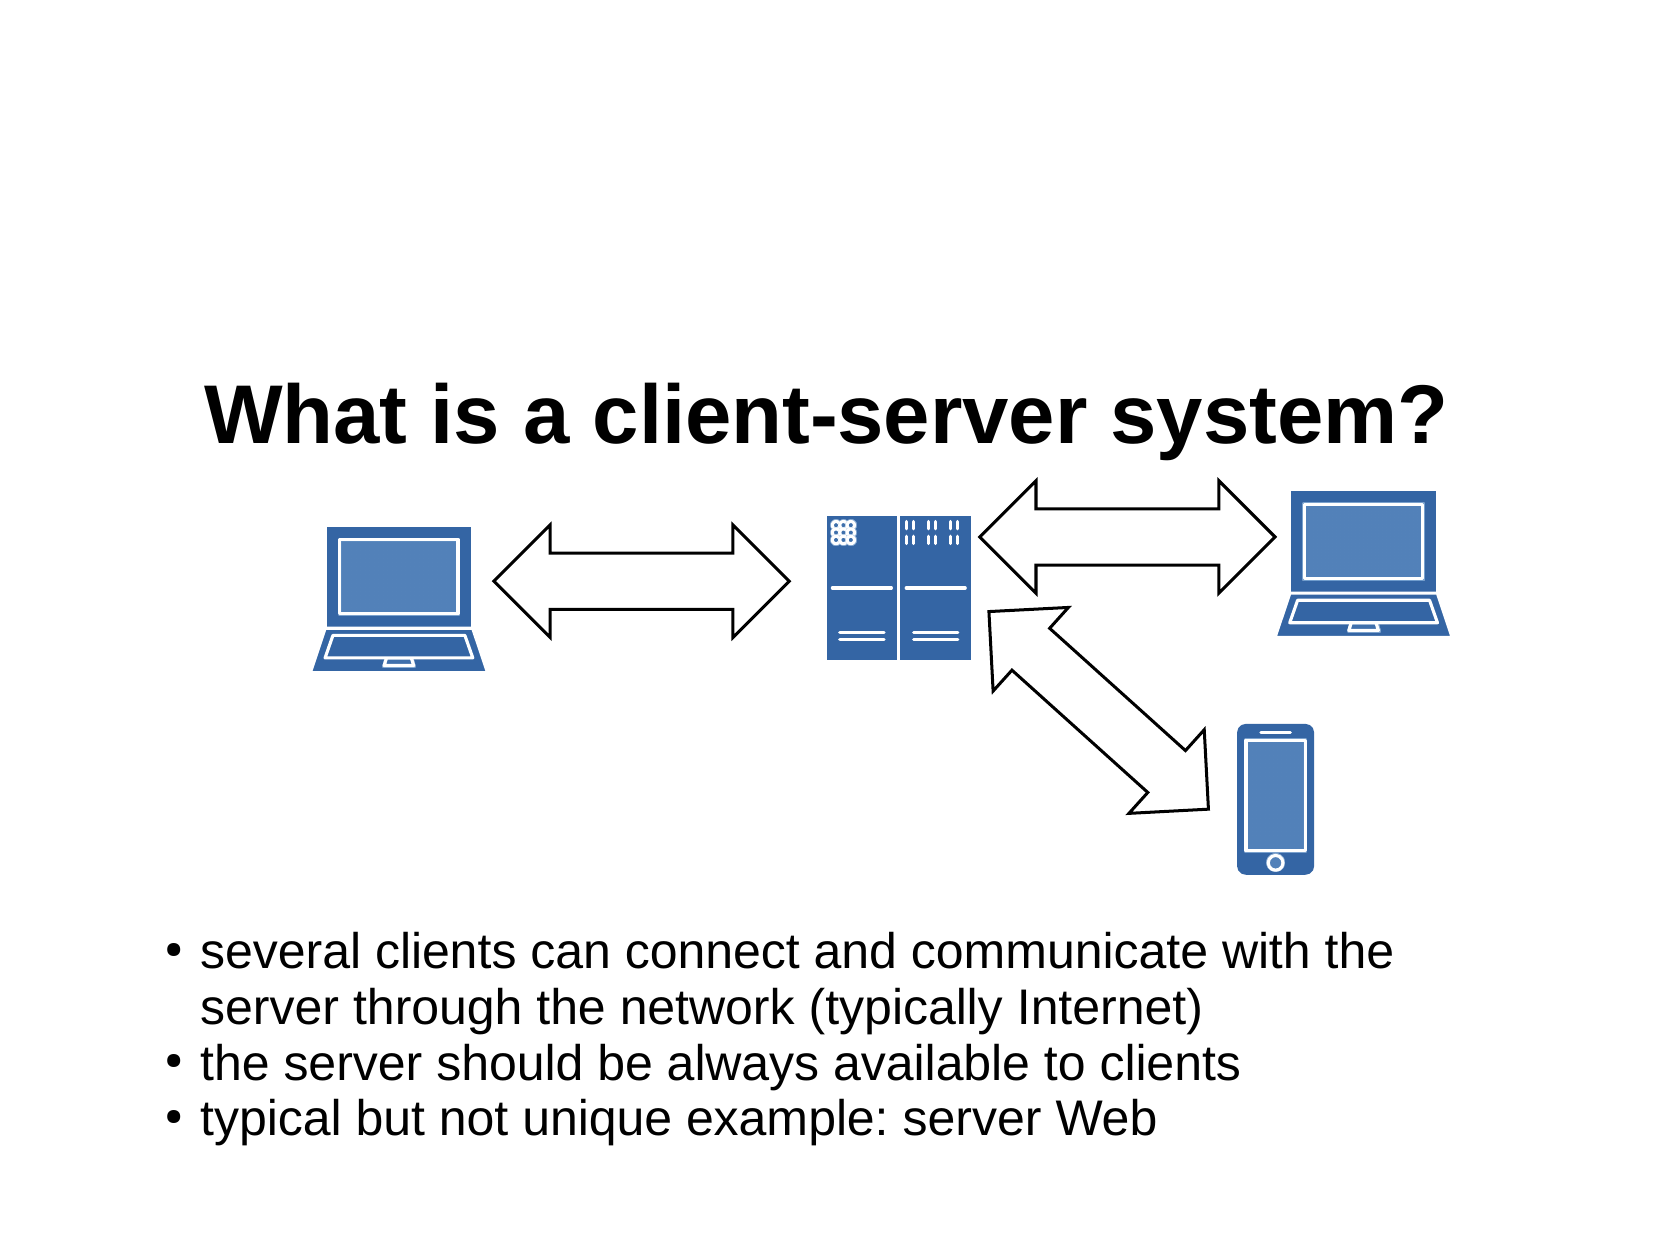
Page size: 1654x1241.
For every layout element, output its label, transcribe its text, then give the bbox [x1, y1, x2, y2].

text_box [493, 524, 790, 638]
text_box [310, 525, 488, 673]
text_box several clients can connect and communicate with the server through the network (typically Internet) the server should be always available to clients typical but not unique example: server Web [150, 916, 1555, 1154]
text_box [988, 607, 1209, 814]
text_box [979, 480, 1276, 594]
text_box [1275, 489, 1453, 638]
text_box [1238, 725, 1313, 874]
text_box [825, 514, 973, 662]
text_box What is a client-server system? [65, 28, 1589, 916]
